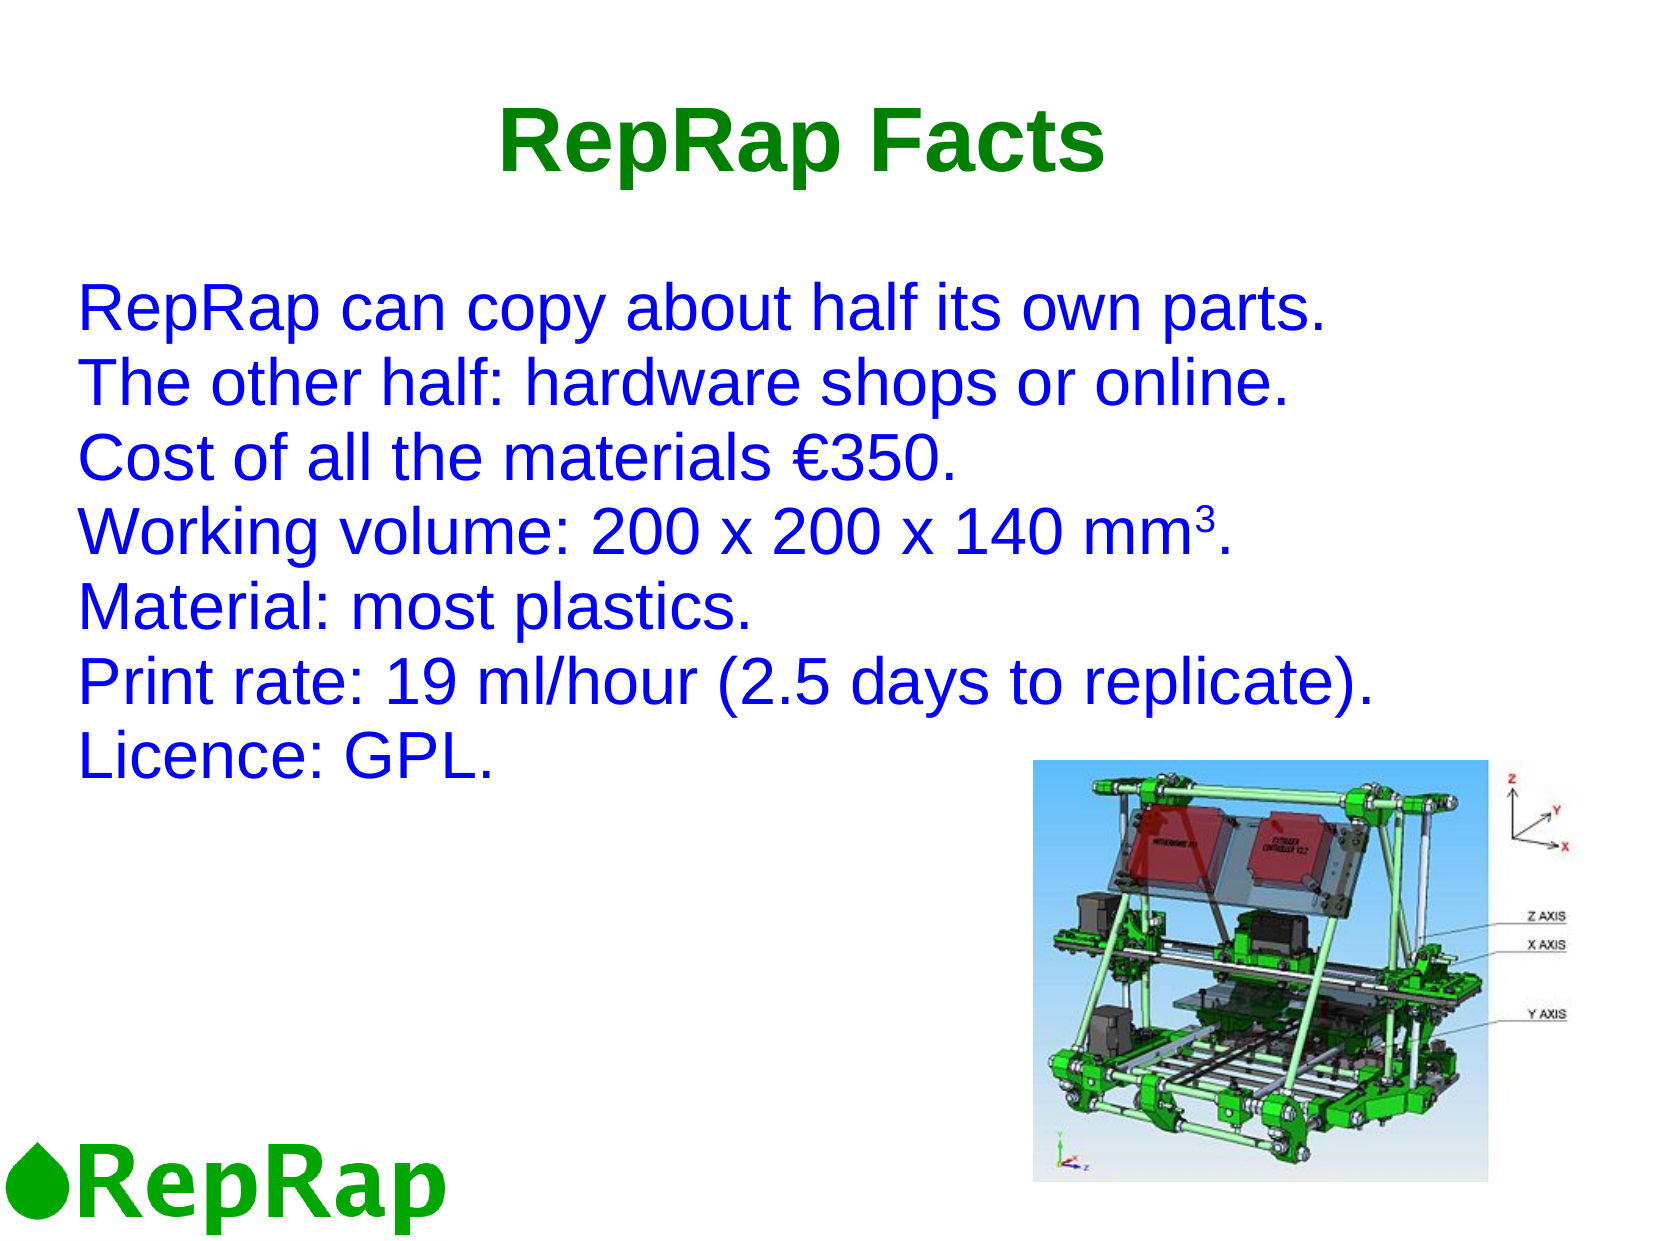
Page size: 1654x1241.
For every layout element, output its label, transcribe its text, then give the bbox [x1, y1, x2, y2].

picture [1033, 760, 1581, 1182]
picture [0, 1138, 451, 1241]
subtitle RepRap can copy about half its own parts. The other half: hardware shops or online. Cost of all the materials €350. Working volume: 200 x 200 x 140 mm3. Material: most plastics. Print rate: 19 ml/hour (2.5 days to replicate). Licence: GPL. [59, 236, 1607, 902]
title RepRap Facts [59, 43, 1548, 236]
